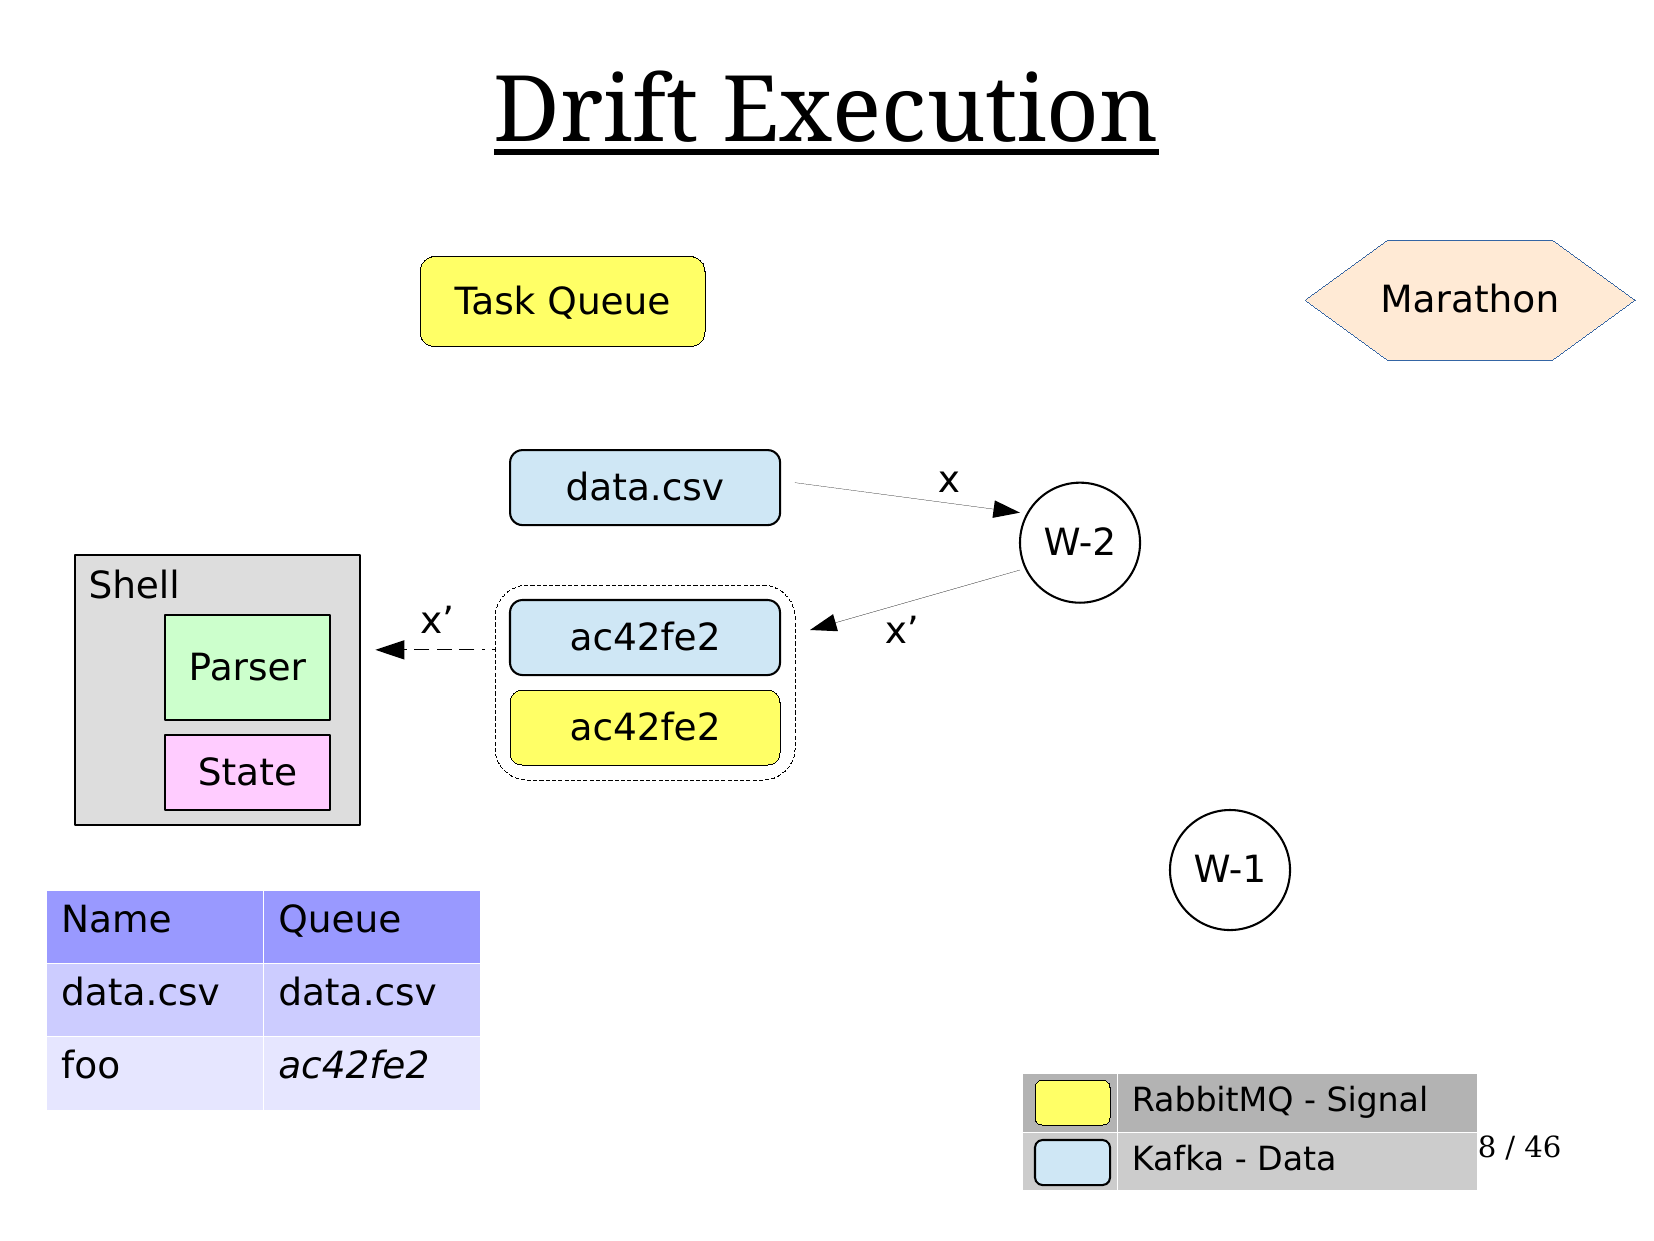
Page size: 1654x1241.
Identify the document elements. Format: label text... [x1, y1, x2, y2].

table_cell data.csv [47, 964, 263, 1036]
text_box x [923, 450, 976, 506]
title Drift Execution [82, 2, 1571, 211]
table_header RabbitMQ - Signal [1118, 1074, 1477, 1132]
text_box x [923, 500, 976, 509]
text_box W-2 [1020, 482, 1141, 603]
text_box Parser [165, 615, 331, 721]
table_header Queue [264, 891, 480, 963]
text_box [495, 585, 796, 781]
table_header [1023, 1074, 1117, 1132]
text_box [1035, 1140, 1111, 1186]
table_cell ac42fe2 [264, 1037, 480, 1110]
table_cell Kafka - Data [1118, 1133, 1477, 1190]
table_header Name [47, 891, 263, 963]
text_box Shell [73, 556, 196, 616]
text_box [75, 555, 361, 826]
text_box State [165, 735, 331, 811]
text_box Task Queue [420, 256, 706, 347]
text_box Marathon [1305, 240, 1636, 361]
table_cell [1023, 1133, 1117, 1190]
text_box x’ [870, 601, 934, 661]
table_cell data.csv [264, 964, 480, 1036]
table_cell foo [47, 1037, 263, 1110]
text_box x’ [405, 591, 470, 650]
text_box [1035, 1080, 1111, 1126]
text_box data.csv [510, 450, 781, 526]
text_box W-1 [1170, 810, 1291, 931]
